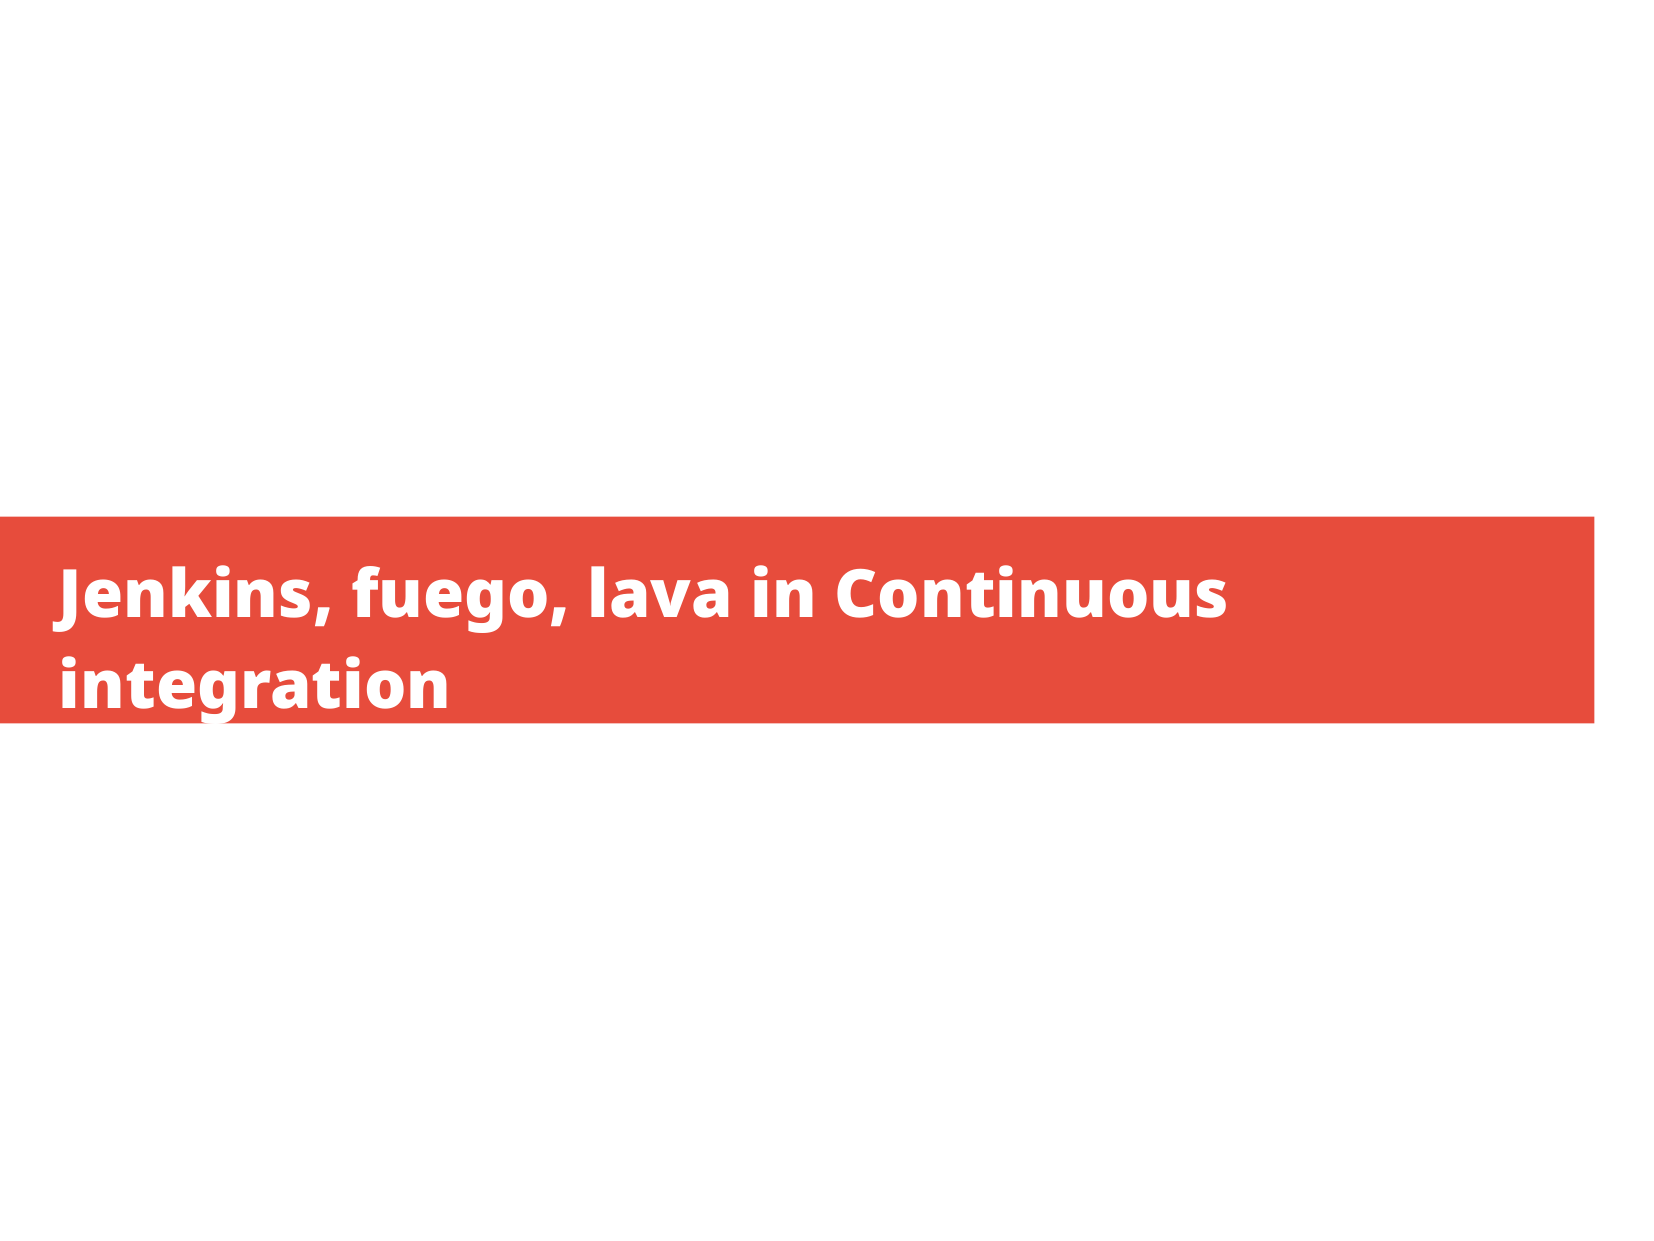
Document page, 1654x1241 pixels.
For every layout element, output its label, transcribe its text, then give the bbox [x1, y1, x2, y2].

title Jenkins, fuego, lava in Continuous integration [59, 546, 1595, 694]
